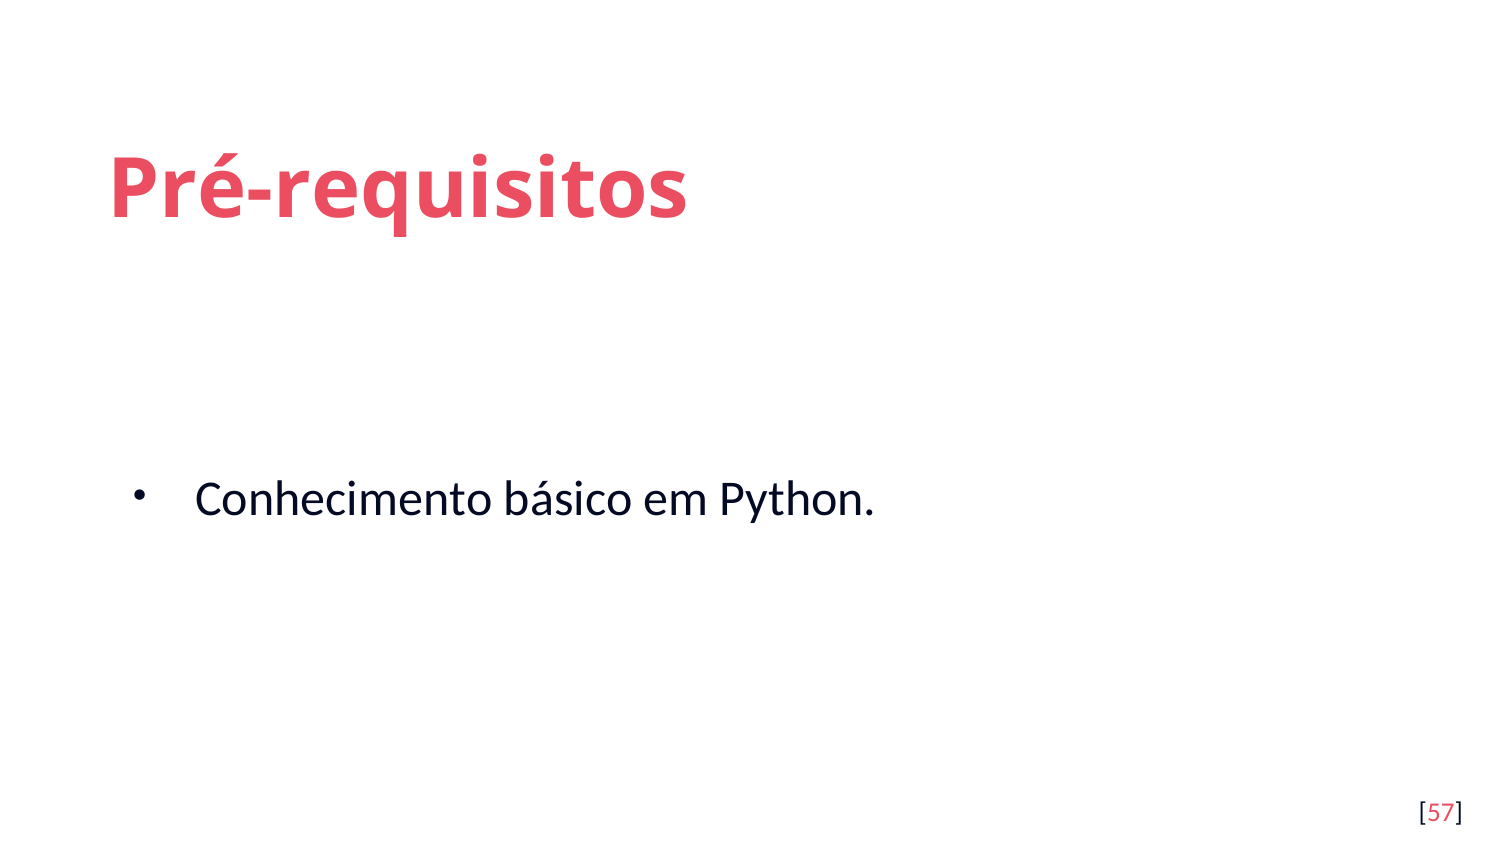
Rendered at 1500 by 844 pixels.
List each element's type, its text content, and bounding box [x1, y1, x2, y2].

text_box Pré-requisitos [92, 104, 1408, 243]
text_box Conhecimento básico em Python. [92, 243, 1408, 749]
slide_number [57] [1403, 779, 1494, 844]
